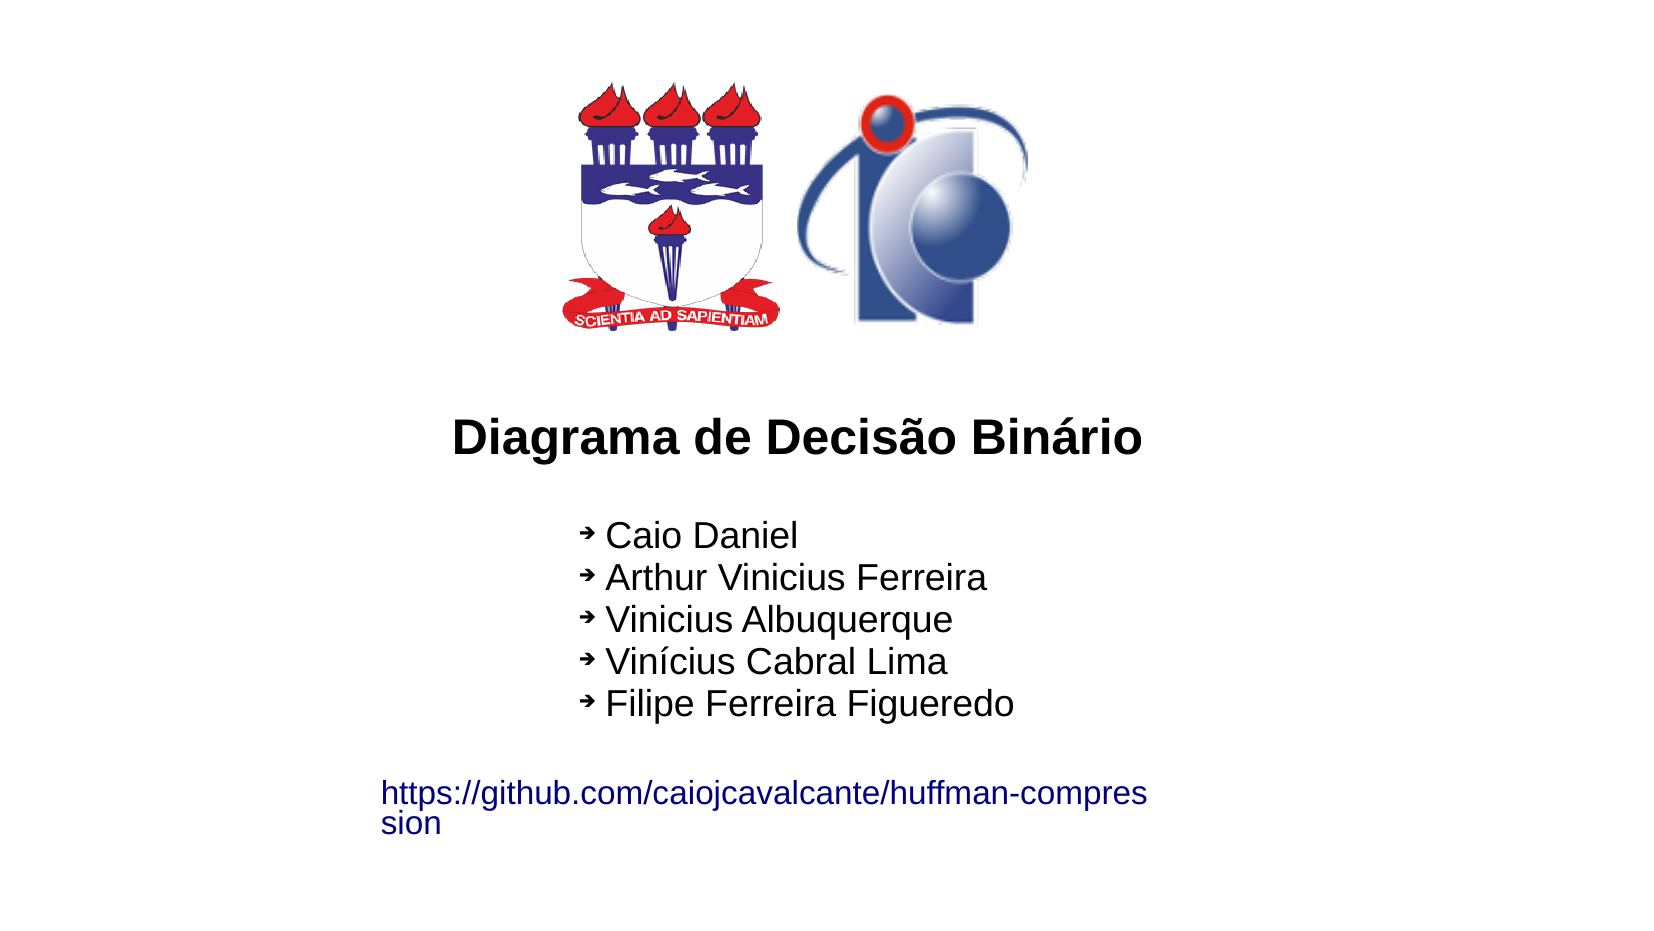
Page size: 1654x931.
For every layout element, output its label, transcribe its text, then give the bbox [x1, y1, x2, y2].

picture [797, 94, 1028, 327]
text_box Caio Daniel Arthur Vinicius Ferreira Vinicius Albuquerque Vinícius Cabral Lima Filipe Ferreira Figueredo [555, 507, 1040, 733]
text_box https://github.com/caiojcavalcante/huffman-compression [366, 767, 1170, 838]
text_box Diagrama de Decisão Binário [437, 401, 1170, 485]
picture [562, 82, 780, 331]
